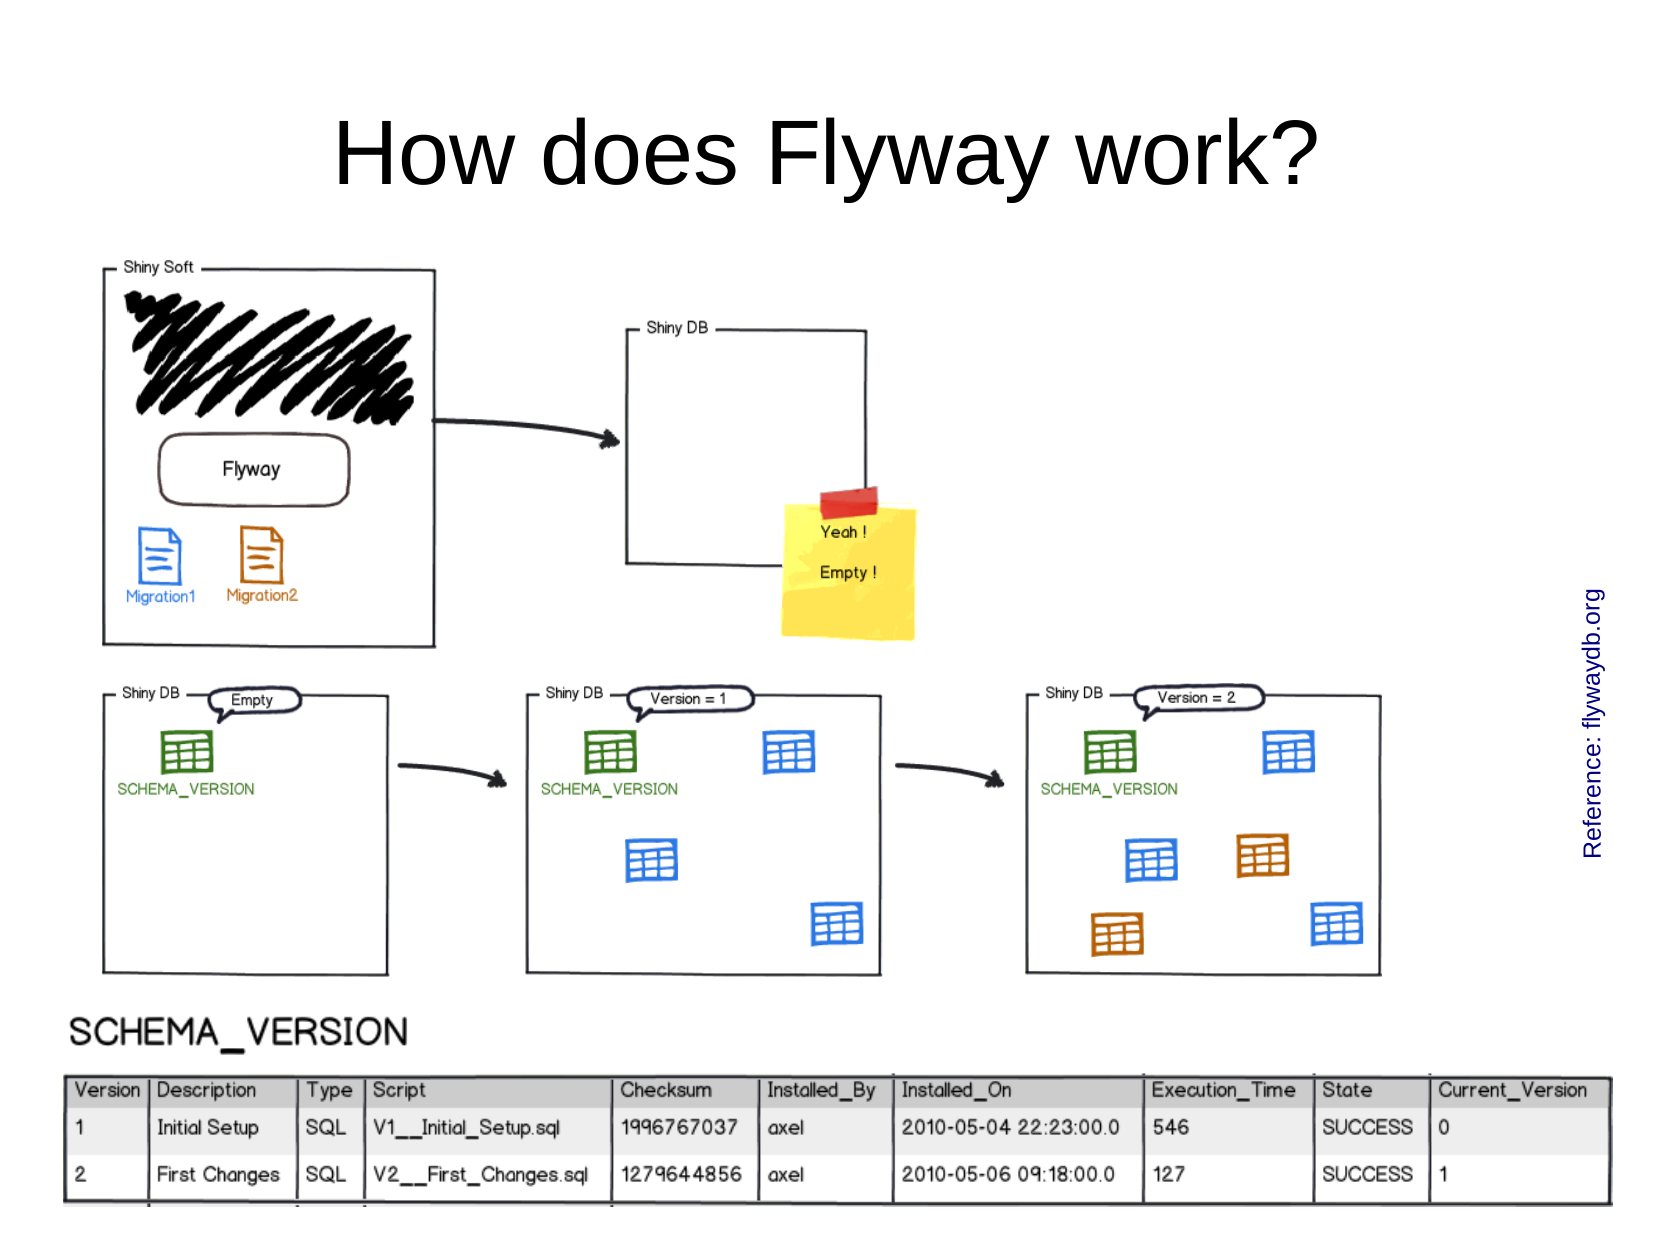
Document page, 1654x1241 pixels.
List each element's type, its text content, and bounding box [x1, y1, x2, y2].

picture [102, 683, 1382, 978]
picture [102, 259, 918, 649]
picture [63, 1011, 1613, 1207]
text_box Reference: flywaydb.org [1568, 376, 1642, 875]
title How does Flyway work? [82, 49, 1571, 257]
